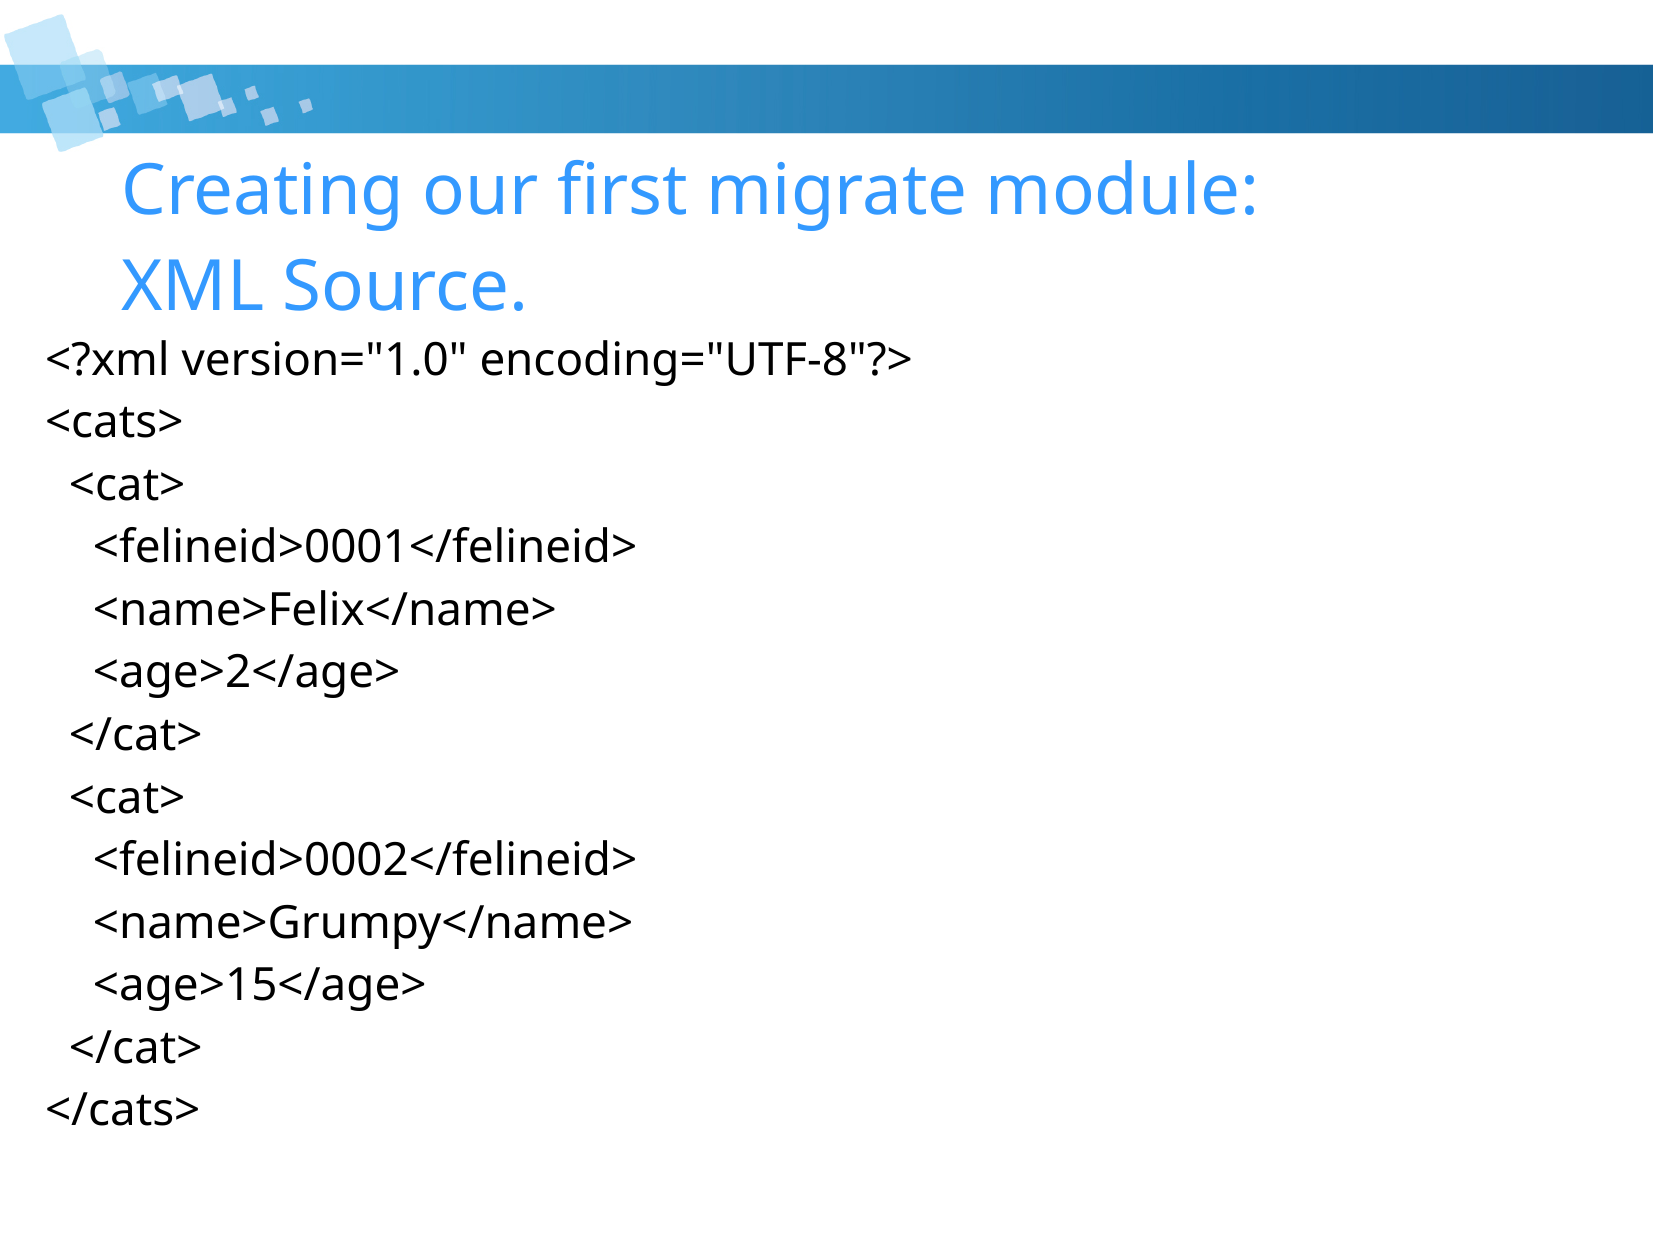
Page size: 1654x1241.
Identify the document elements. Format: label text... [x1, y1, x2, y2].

title Creating our first migrate module: XML Source. [121, 131, 1534, 326]
picture [0, 0, 1653, 1238]
list <?xml version="1.0" encoding="UTF-8"?> <cats> <cat> <felineid>0001</felineid> <name>Felix</name> <age>2</age> </cat> <cat> <felineid>0002</felineid> <name>Grumpy</name> <age>15</age> </cat> </cats> [45, 326, 1636, 1036]
